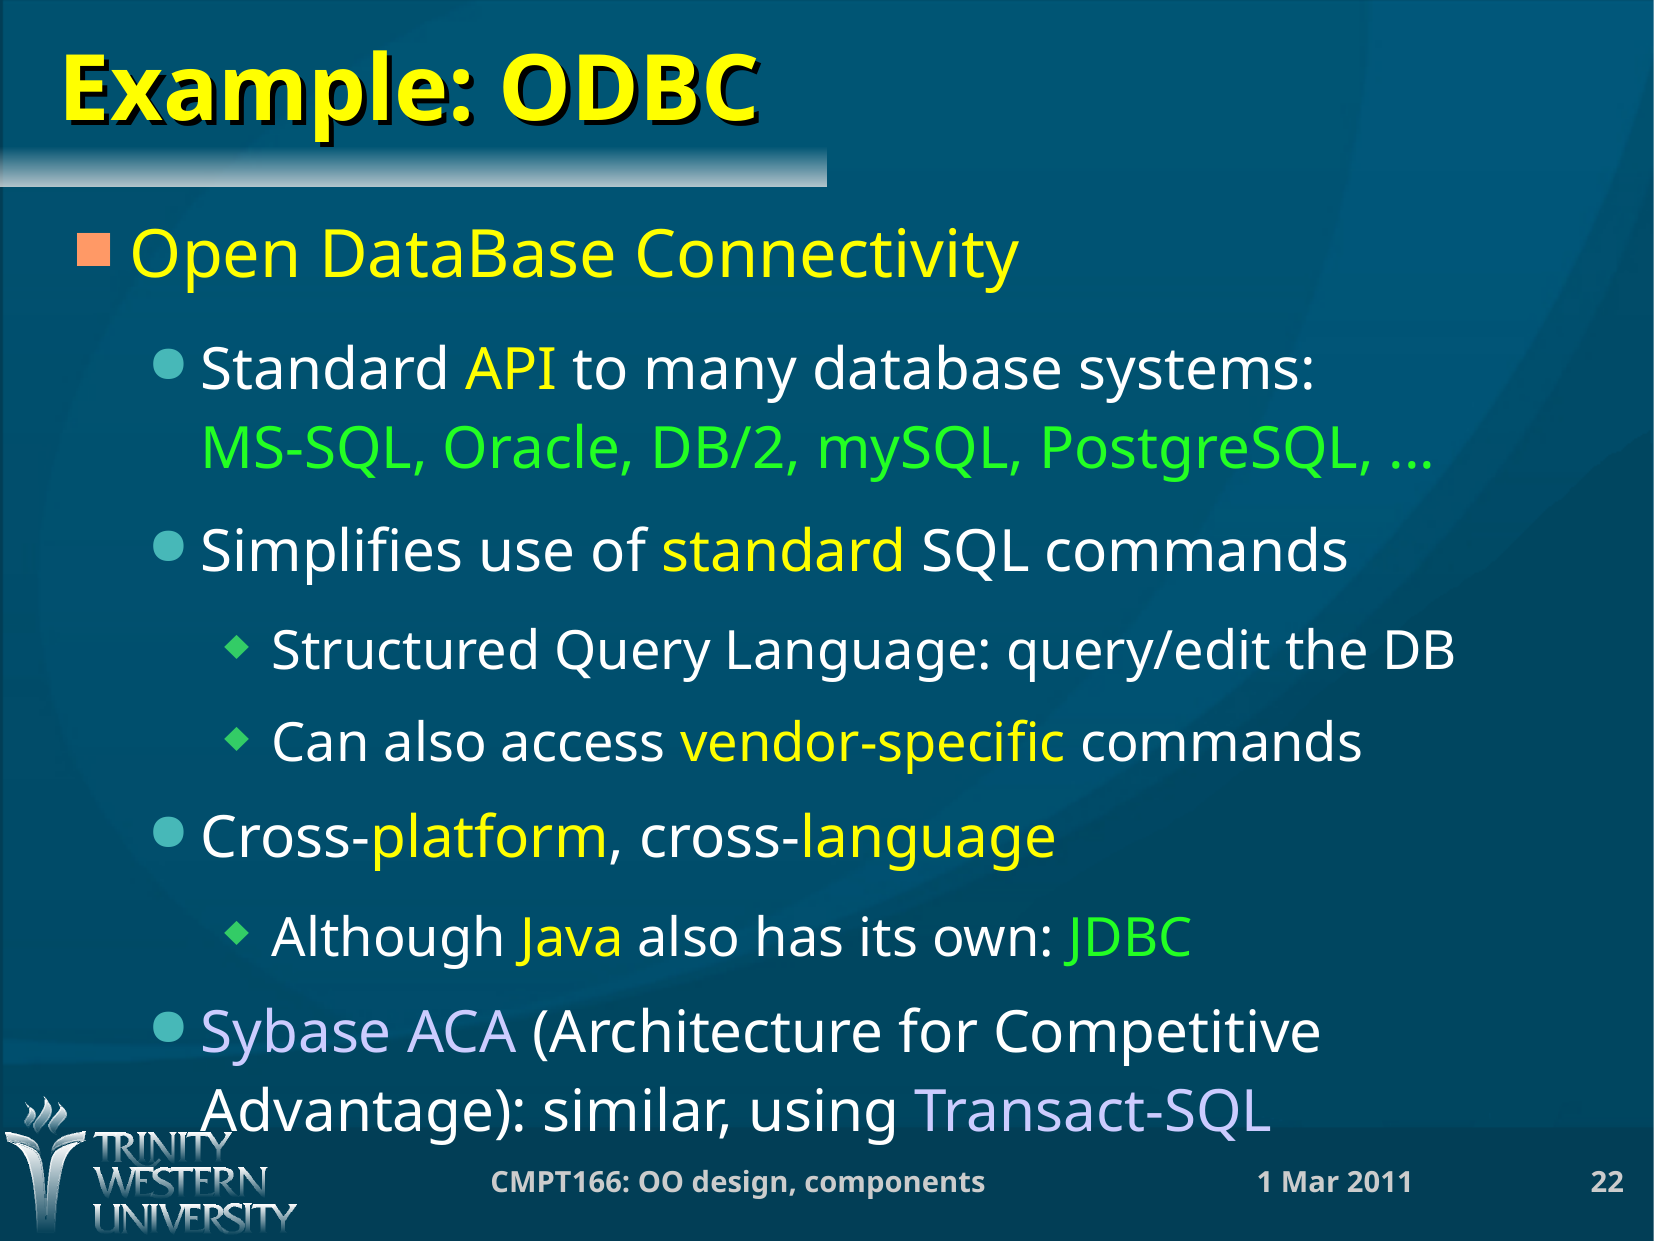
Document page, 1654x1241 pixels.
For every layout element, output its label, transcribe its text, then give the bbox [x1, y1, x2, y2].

list Name: … Description: … Interface to (component): ... Interface to (component): ... [0, 154, 827, 158]
list Open DataBase Connectivity Standard API to many database systems: MS-SQL, Oracle, DB/2, mySQL, PostgreSQL, ... Simplifies use of standard SQL commands Structured Query Language: query/edit the DB Can also access vendor-specific commands Cross-platform, cross-language Although Java also has its own: JDBC Sybase ACA (Architecture for Competitive Advantage): similar, using Transact-SQL [59, 206, 1625, 1034]
title Example: ODBC [59, 19, 1595, 148]
picture [38, 1227, 54, 1232]
